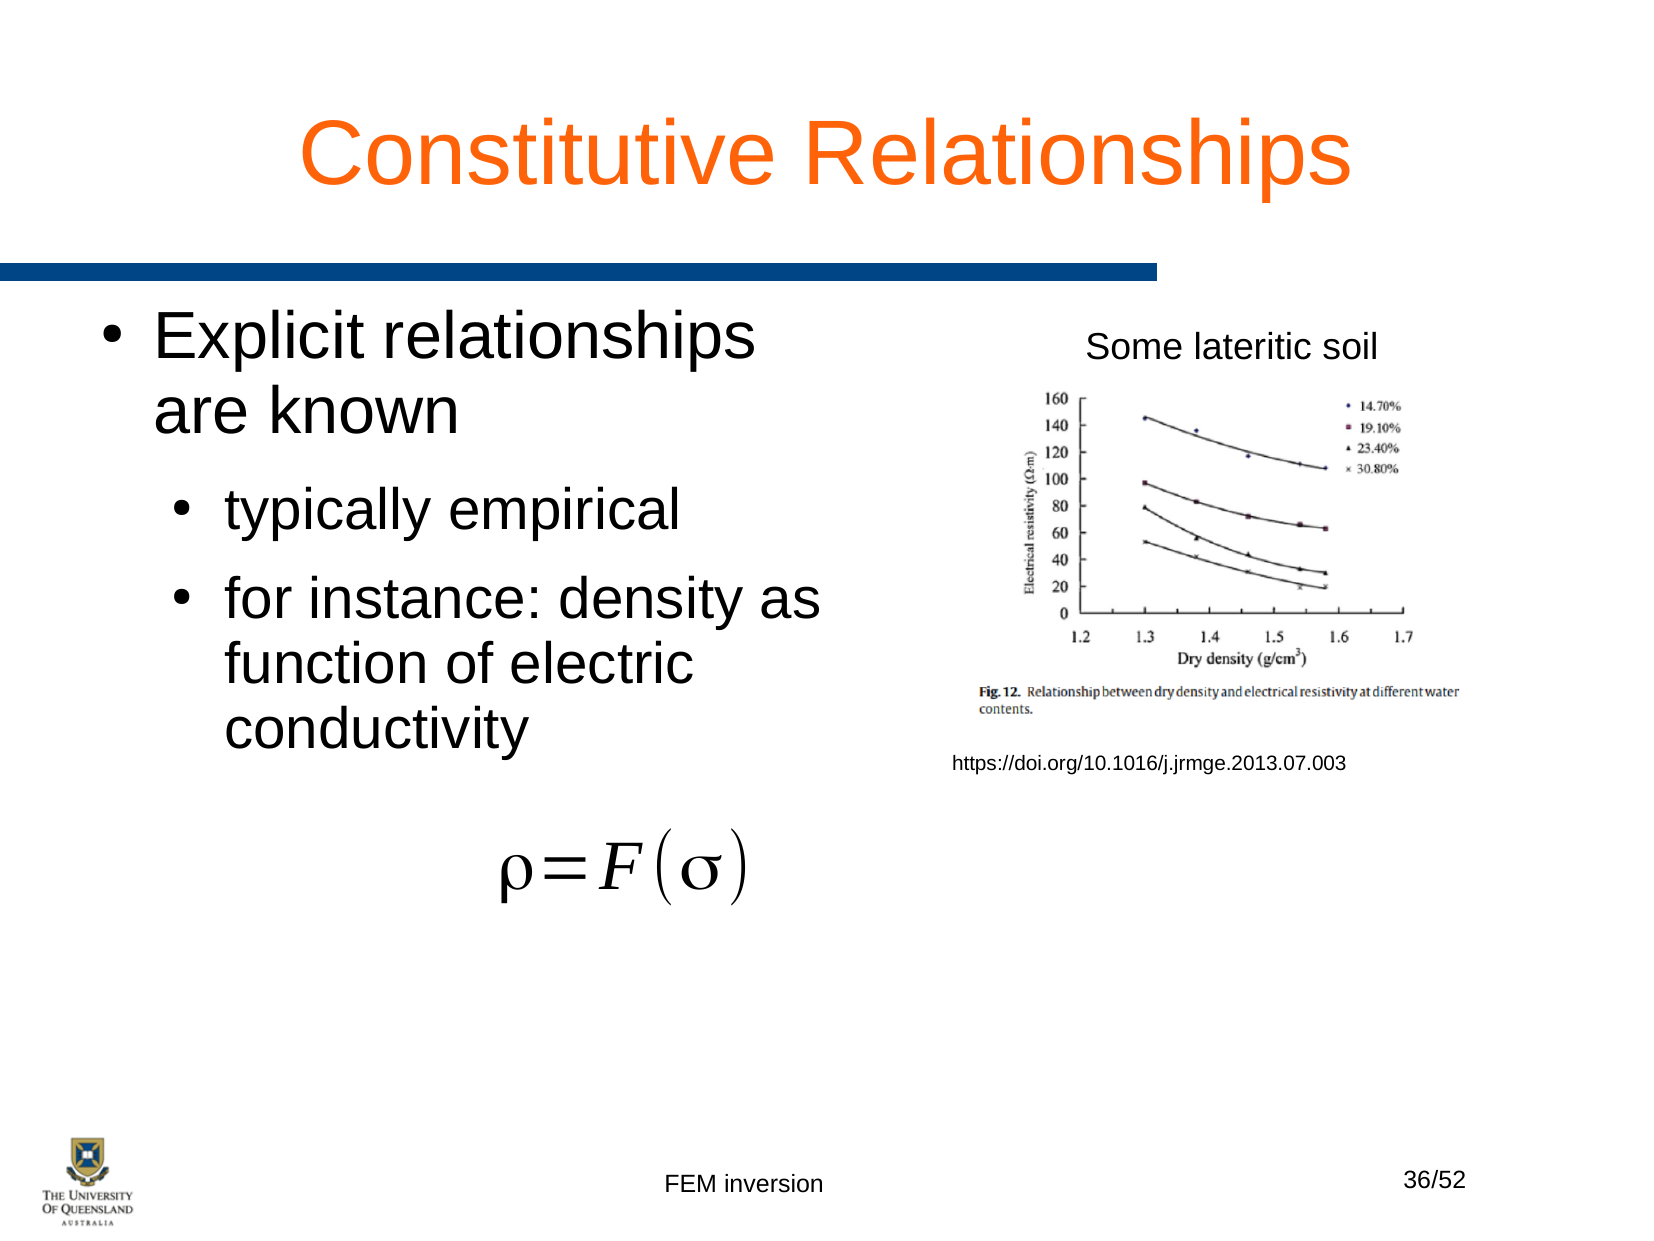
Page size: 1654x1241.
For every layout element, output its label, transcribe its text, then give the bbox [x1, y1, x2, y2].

text_box Some lateritic soil [1070, 317, 1394, 375]
picture [975, 375, 1471, 719]
text_box https://doi.org/10.1016/j.jrmge.2013.07.003 [937, 744, 1654, 802]
list Explicit relationships are known typically empirical for instance: density as function of electric conductivity [82, 297, 839, 1107]
title Constitutive Relationships [82, 49, 1571, 257]
picture [35, 1133, 142, 1235]
chart [491, 825, 759, 910]
